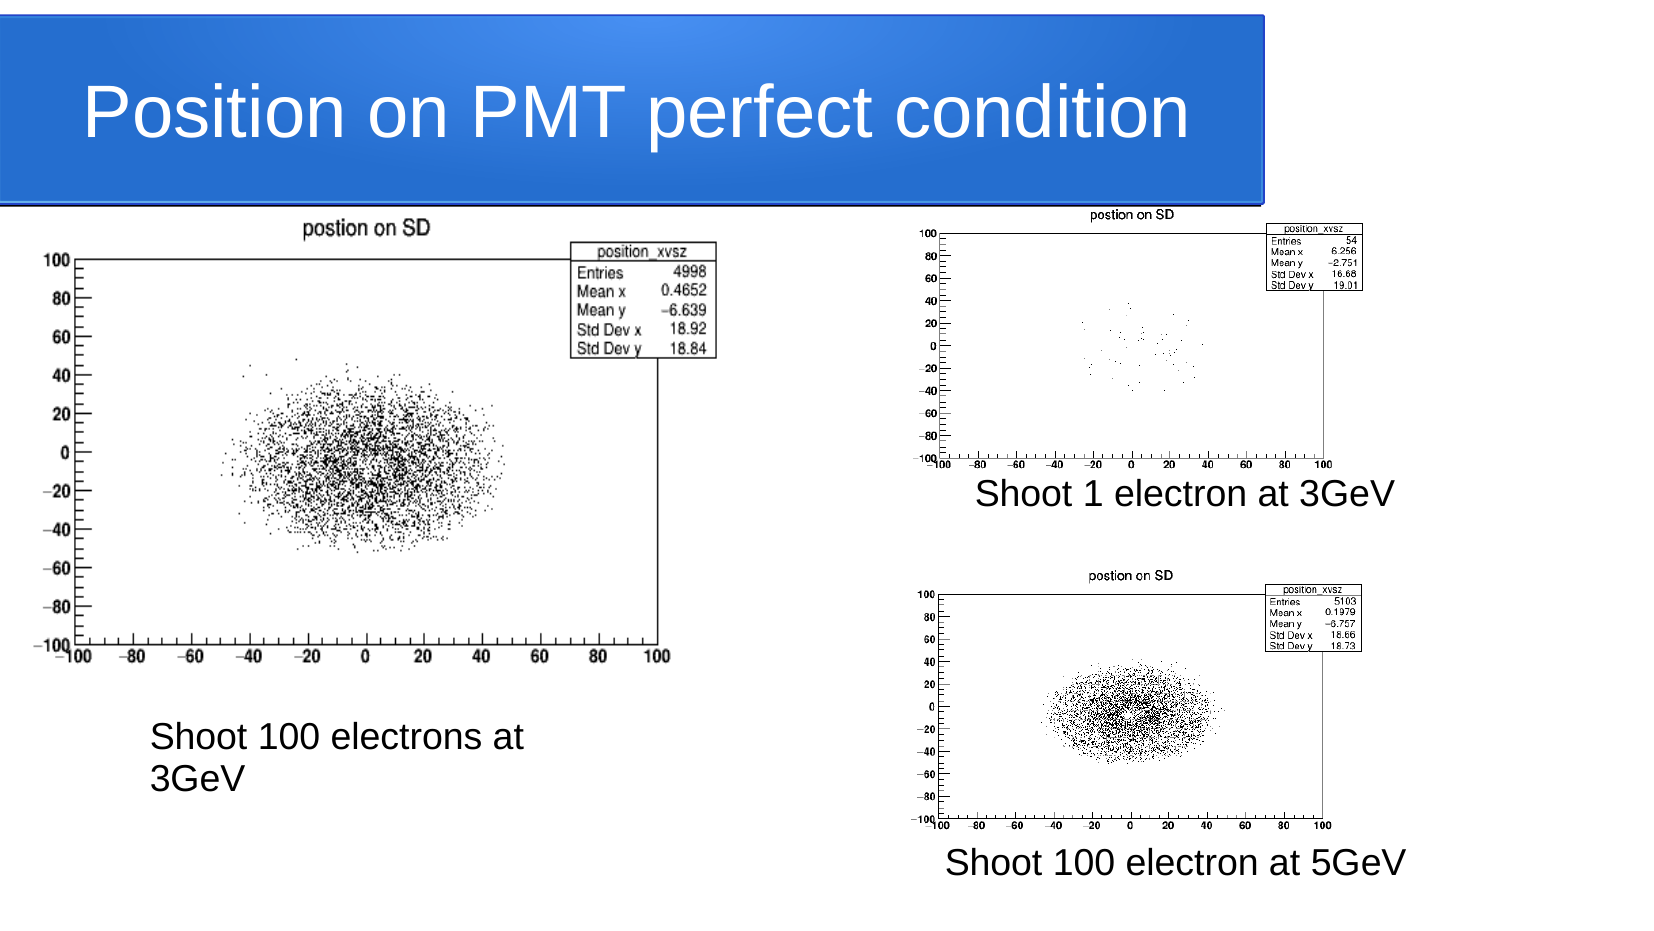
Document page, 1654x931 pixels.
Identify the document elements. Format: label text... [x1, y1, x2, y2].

title Position on PMT perfect condition [82, 35, 1235, 189]
text_box Shoot 1 electron at 3GeV [960, 465, 1456, 556]
picture [908, 569, 1366, 835]
picture [905, 209, 1366, 476]
picture [16, 211, 721, 676]
text_box Shoot 100 electron at 5GeV [930, 834, 1426, 925]
text_box Shoot 100 electrons at 3GeV [135, 708, 586, 807]
